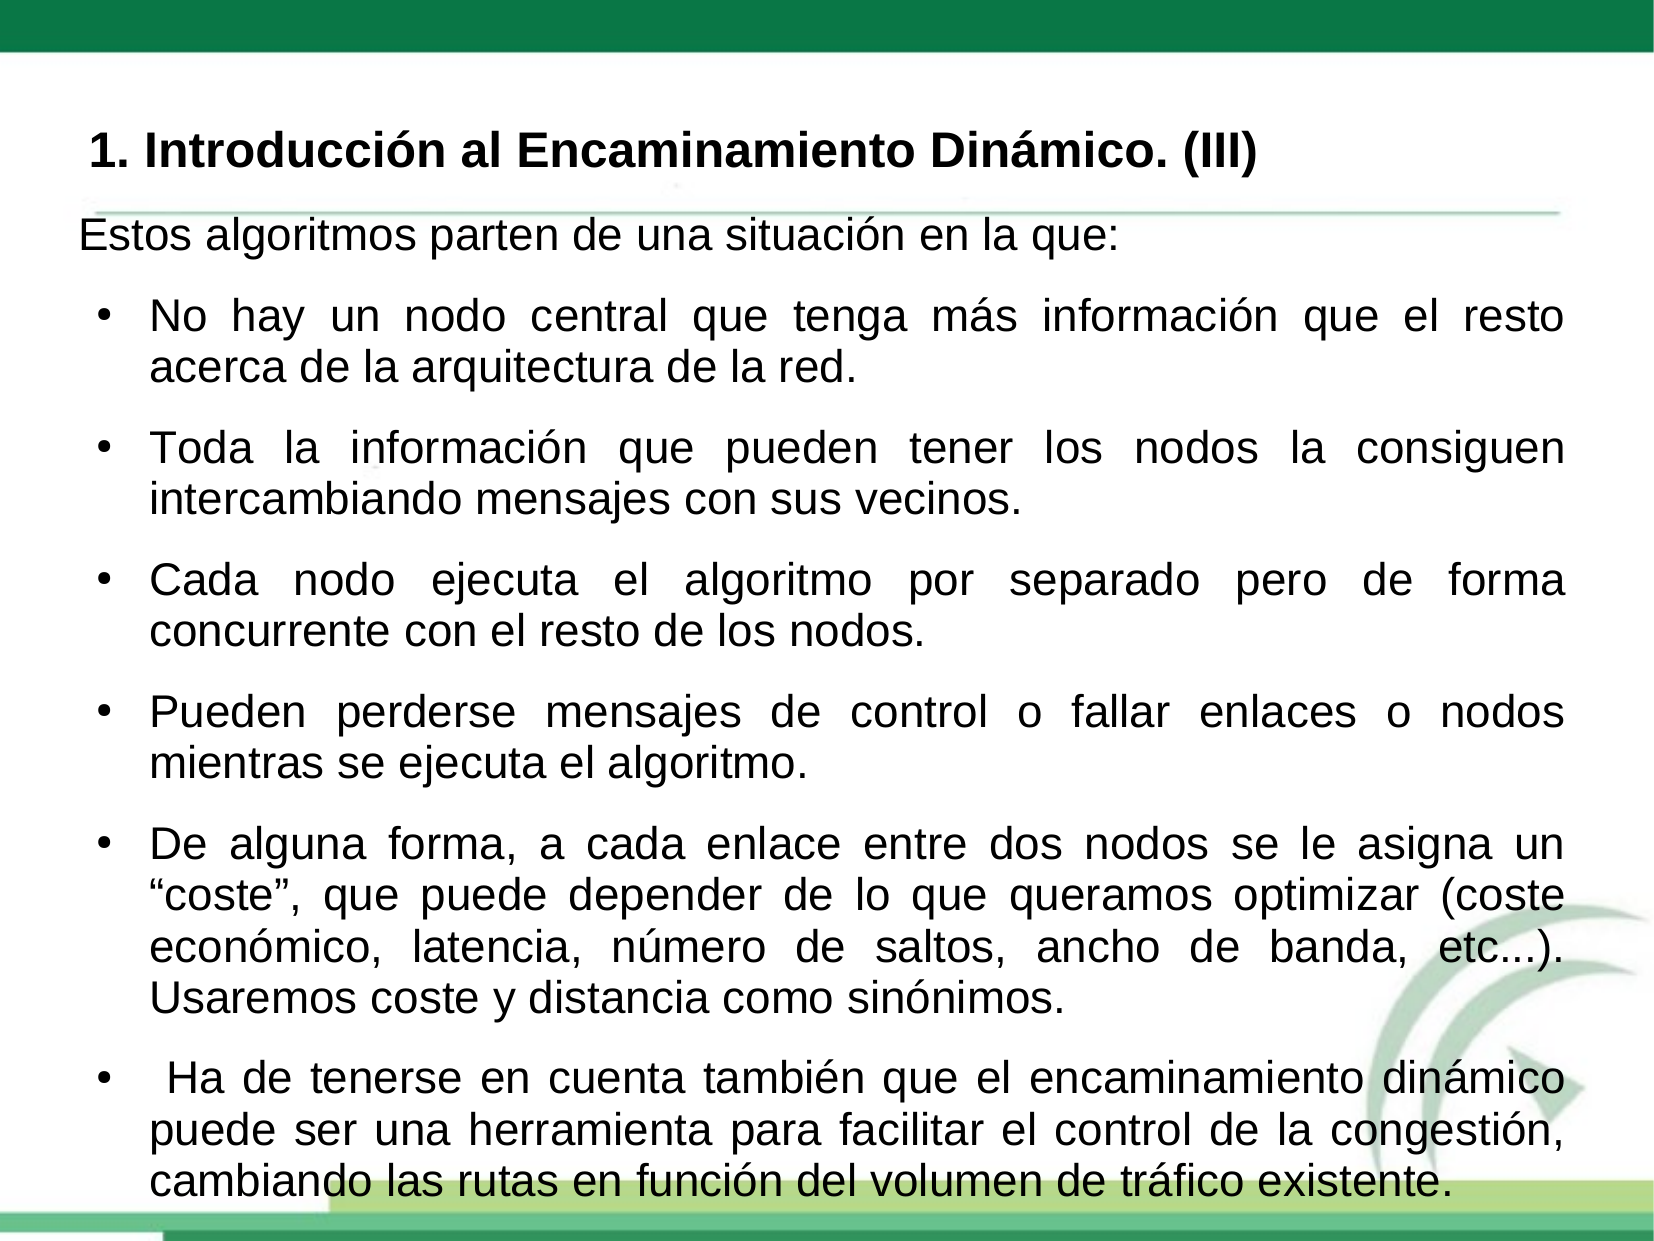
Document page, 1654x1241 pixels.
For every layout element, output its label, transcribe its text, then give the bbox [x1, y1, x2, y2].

picture [0, 0, 1654, 1241]
title 1. Introducción al Encaminamiento Dinámico. (III) [88, 46, 1577, 254]
list Estos algoritmos parten de una situación en la que: No hay un nodo central que tenga más información que el resto acerca de la arquitectura de la red. Toda la información que pueden tener los nodos la consiguen intercambiando mensajes con sus vecinos. Cada nodo ejecuta el algoritmo por separado pero de forma concurrente con el resto de los nodos. Pueden perderse mensajes de control o fallar enlaces o nodos mientras se ejecuta el algoritmo. De alguna forma, a cada enlace entre dos nodos se le asigna un “coste”, que puede depender de lo que queramos optimizar (coste económico, latencia, número de saltos, ancho de banda, etc...). Usaremos coste y distancia como sinónimos. Ha de tenerse en cuenta también que el encaminamiento dinámico puede ser una herramienta para facilitar el control de la congestión, cambiando las rutas en función del volumen de tráfico existente. [78, 208, 1567, 1203]
